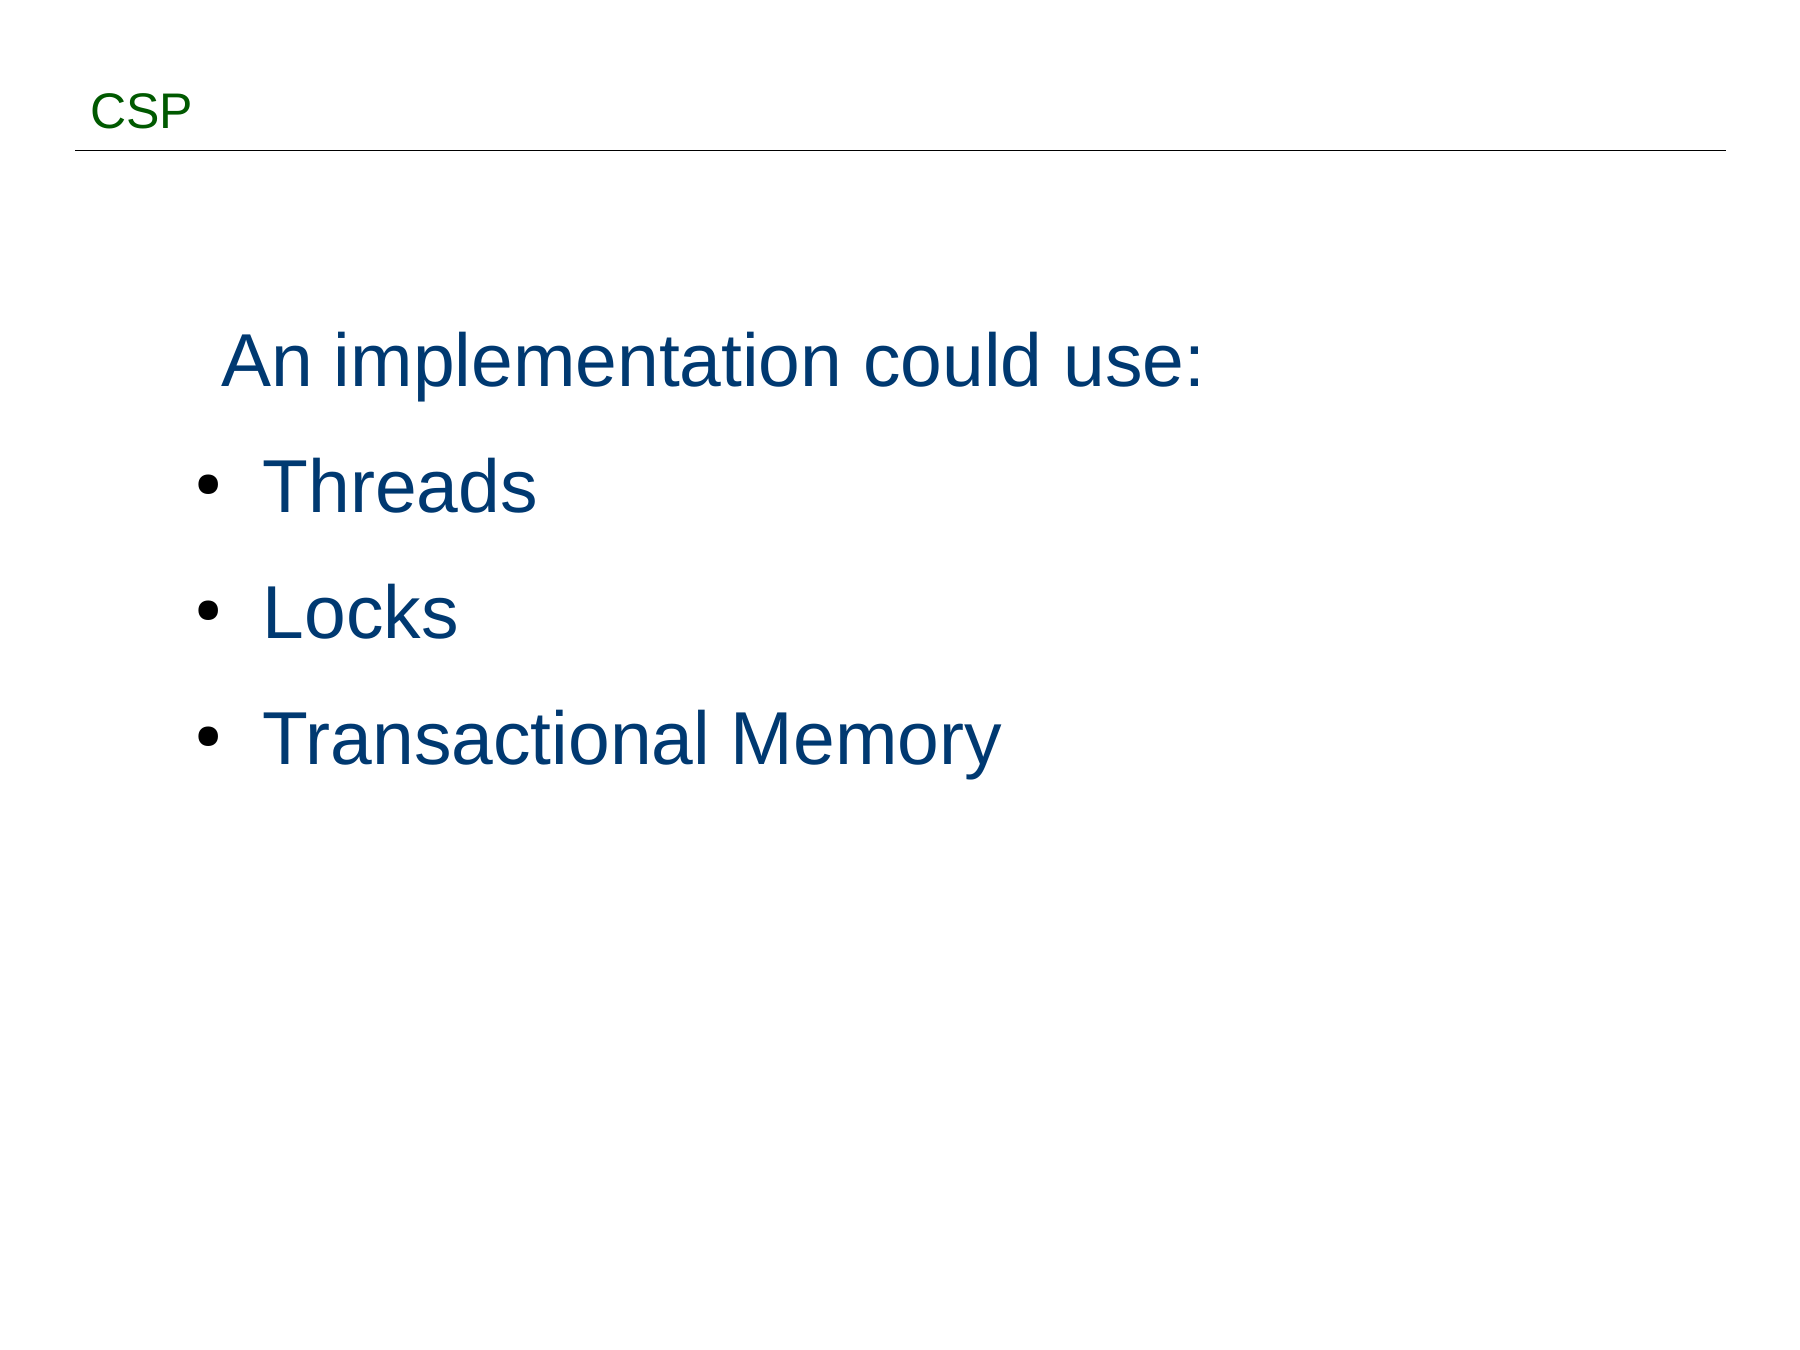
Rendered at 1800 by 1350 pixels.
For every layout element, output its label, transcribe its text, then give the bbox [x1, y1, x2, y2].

title CSP [90, 38, 1710, 147]
text_box An implementation could use: Threads Locks Transactional Memory [179, 269, 1800, 1081]
